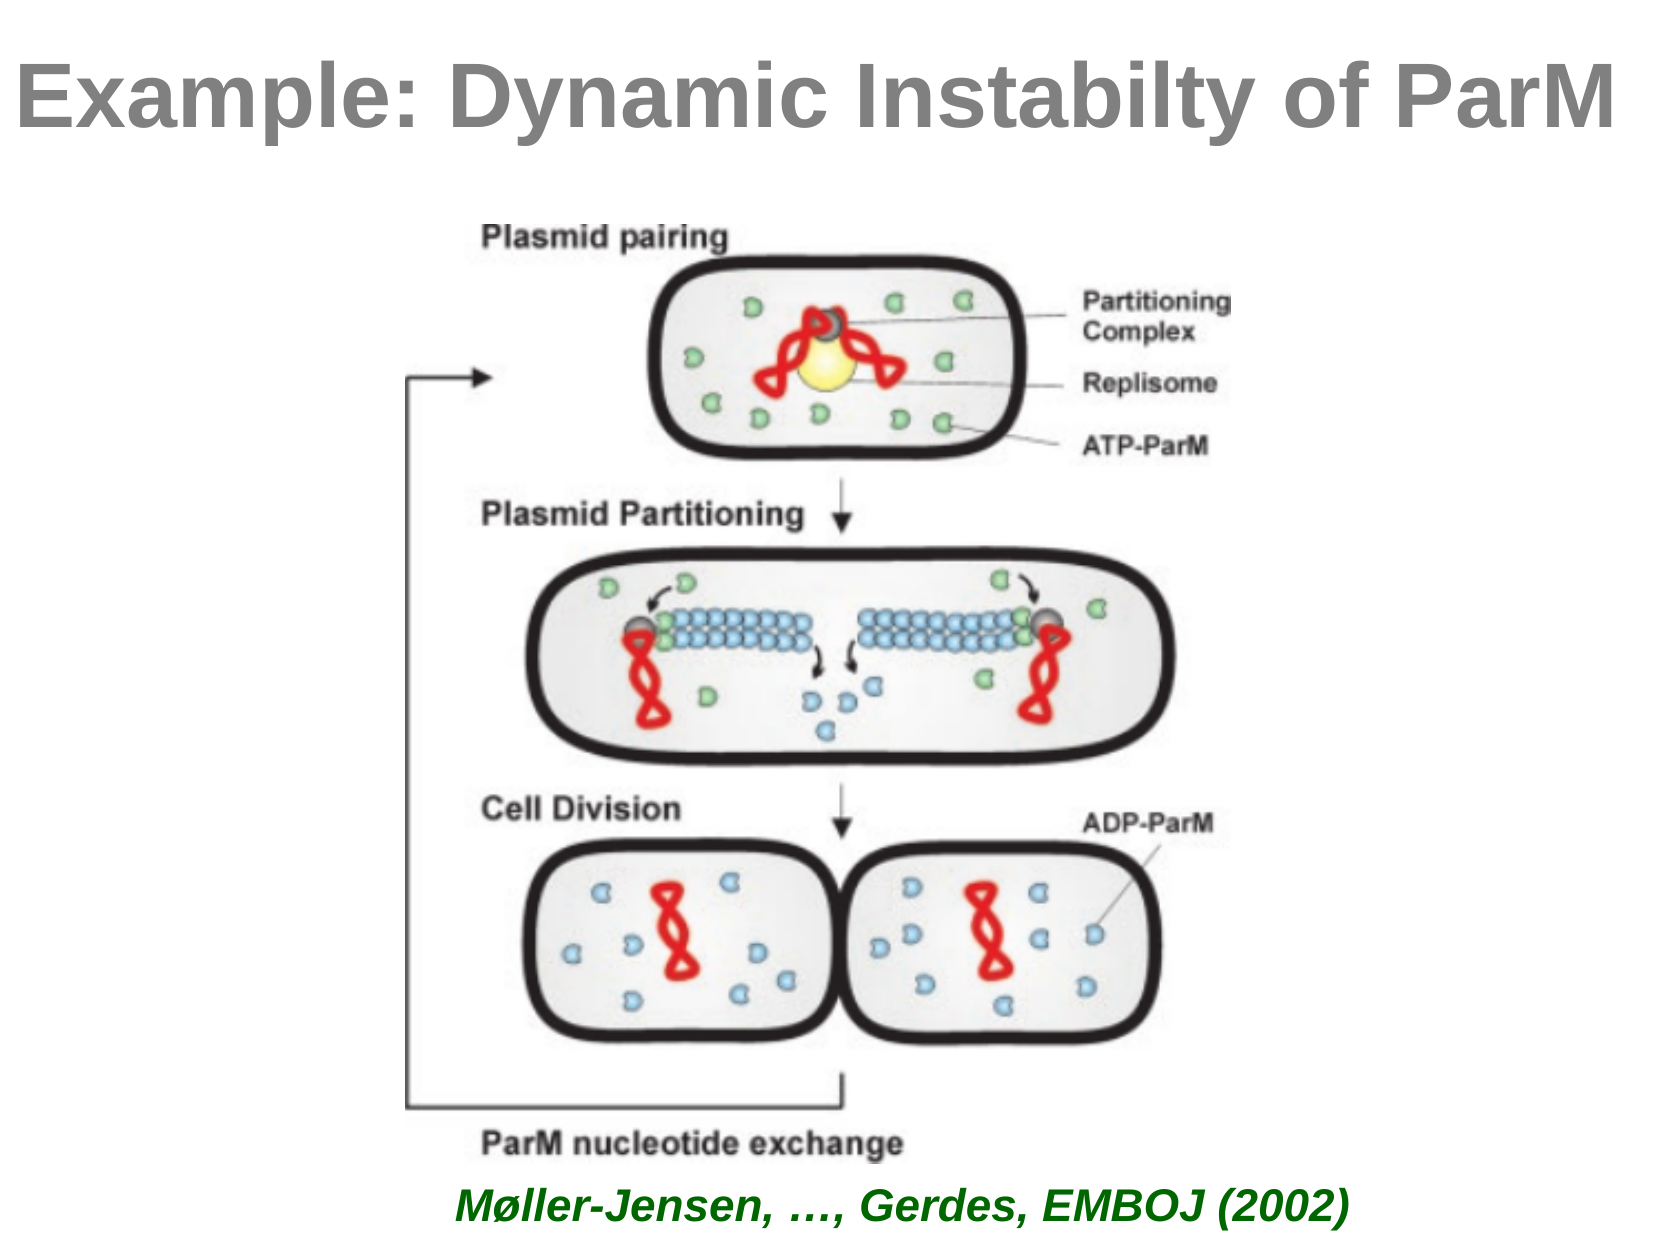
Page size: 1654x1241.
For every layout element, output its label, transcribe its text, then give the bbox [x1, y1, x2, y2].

text_box Møller-Jensen, …, Gerdes, EMBOJ (2002) [365, 1145, 1441, 1241]
picture [405, 224, 1231, 1145]
title Example: Dynamic Instabilty of ParM [0, 0, 1636, 193]
